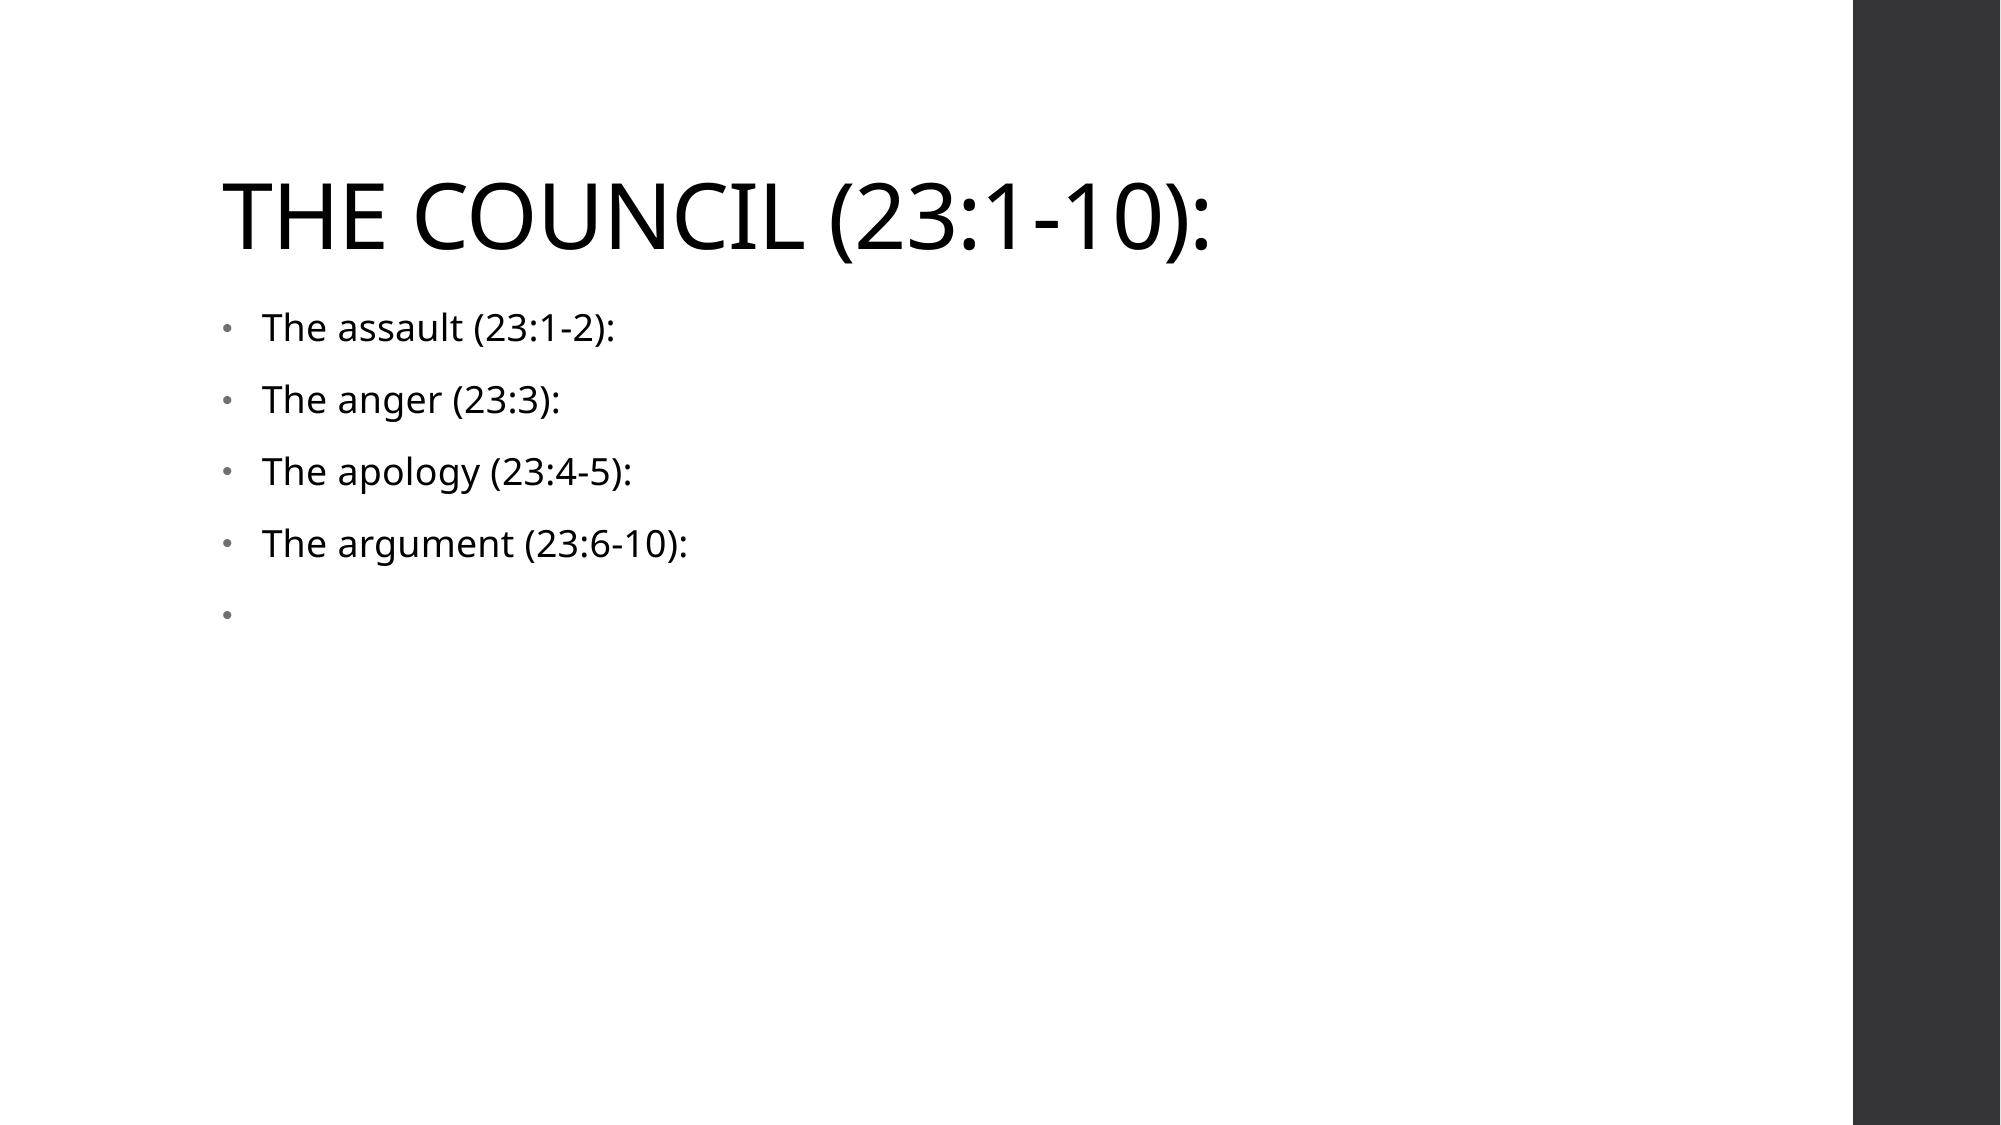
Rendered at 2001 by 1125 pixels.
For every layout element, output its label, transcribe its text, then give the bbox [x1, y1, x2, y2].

list The assault (23:1-2): The anger (23:3): The apology (23:4-5): The argument (23:6-10): [206, 299, 1617, 1014]
title THE COUNCIL (23:1-10): [206, 60, 1797, 278]
